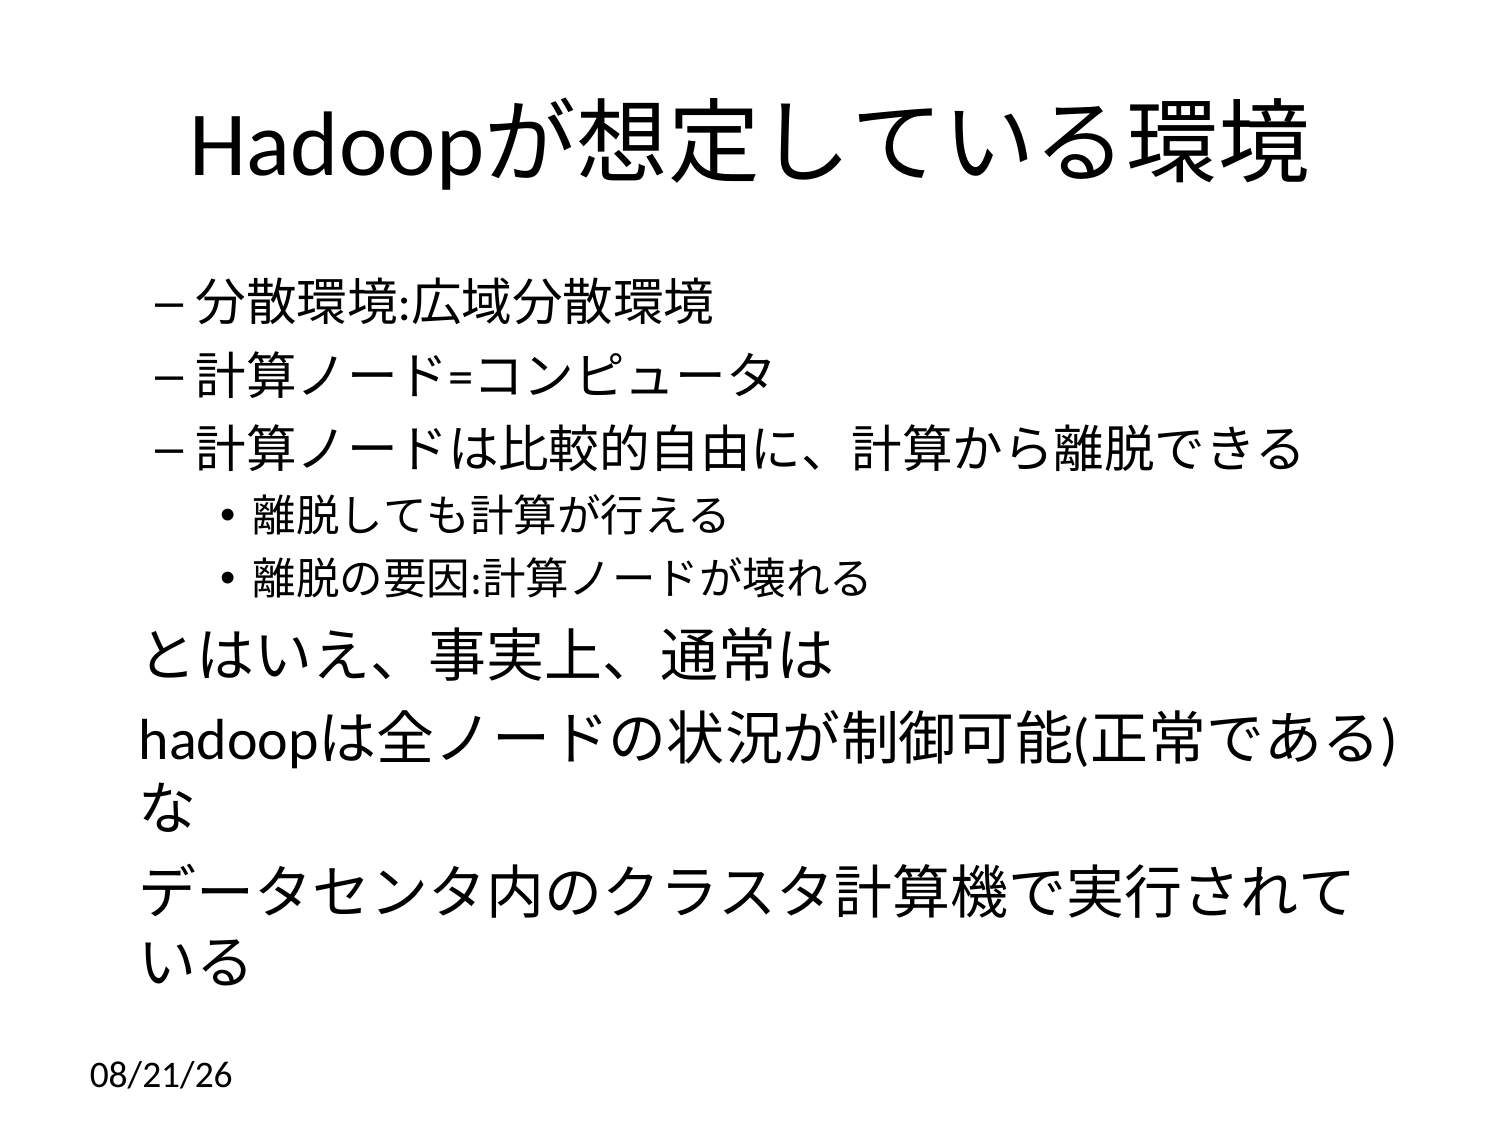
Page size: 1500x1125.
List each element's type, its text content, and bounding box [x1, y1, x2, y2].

list 分散環境:広域分散環境 計算ノード=コンピュータ 計算ノードは比較的自由に、計算から離脱できる 離脱しても計算が行える 離脱の要因:計算ノードが壊れる とはいえ、事実上、通常は hadoopは全ノードの状況が制御可能(正常である)な データセンタ内のクラスタ計算機で実行されている [75, 262, 1426, 1006]
title Hadoopが想定している環境 [75, 21, 1426, 257]
